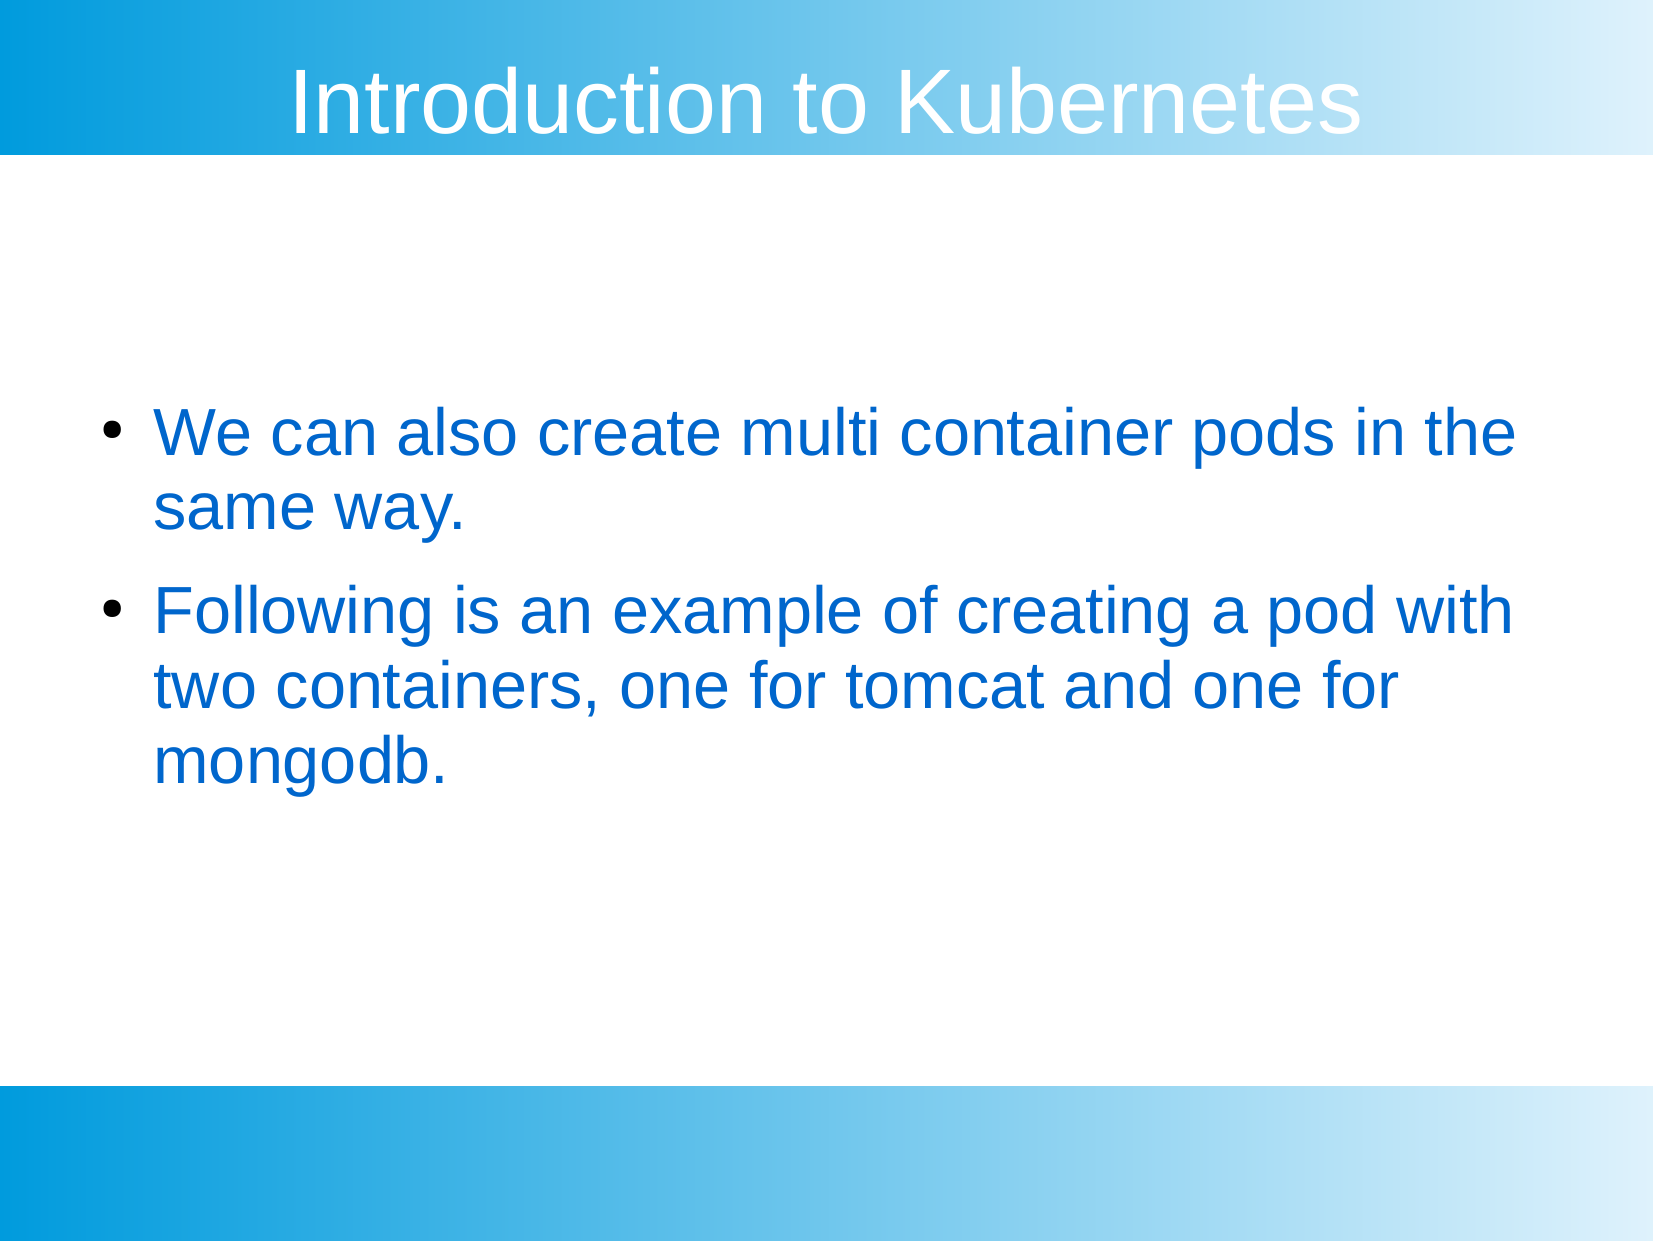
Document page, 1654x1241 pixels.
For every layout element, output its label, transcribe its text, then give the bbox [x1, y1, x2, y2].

title Introduction to Kubernetes [82, 49, 1571, 155]
list We can also create multi container pods in the same way. Following is an example of creating a pod with two containers, one for tomcat and one for mongodb. [82, 290, 1571, 756]
